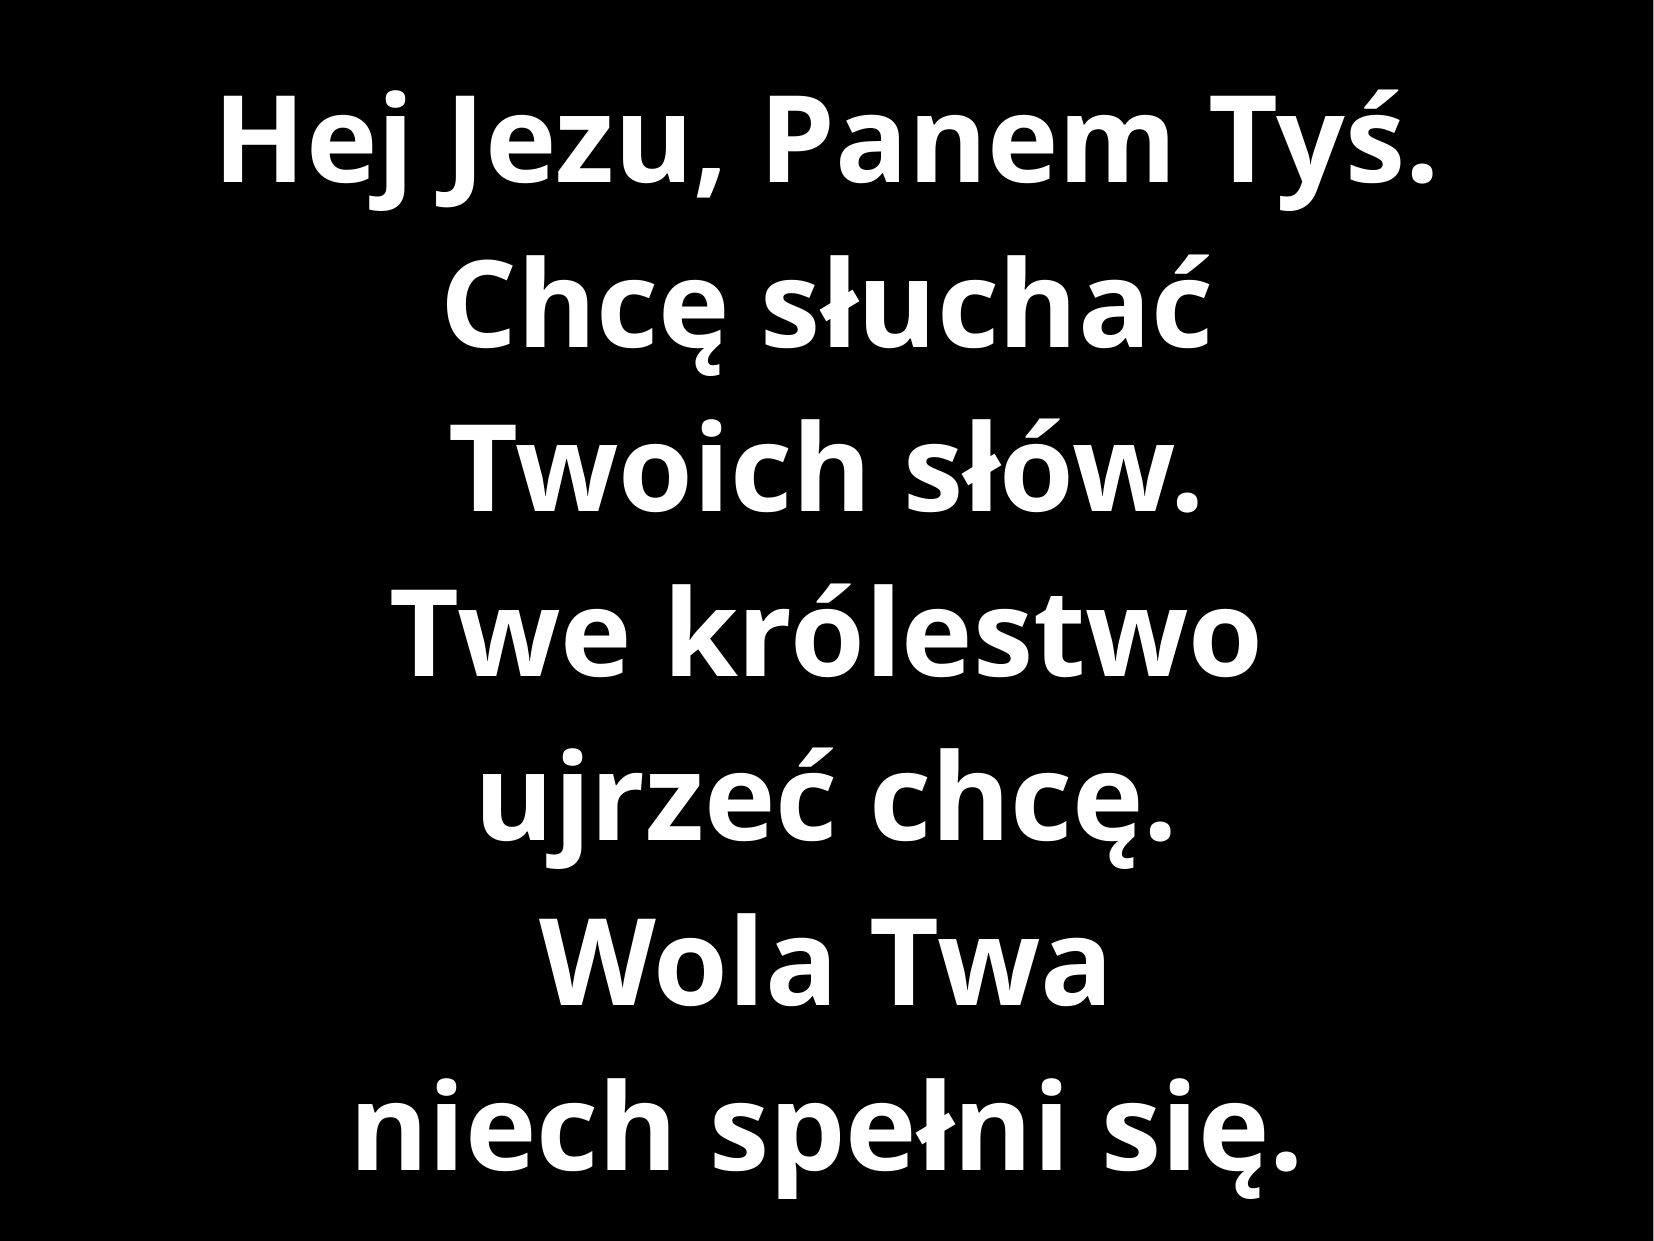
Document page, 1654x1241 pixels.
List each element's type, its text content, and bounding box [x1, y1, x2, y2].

title Hej Jezu, Panem Tyś. Chcę słuchać Twoich słów. Twe królestwo ujrzeć chcę. Wola Twa niech spełni się. [0, 0, 1654, 1241]
